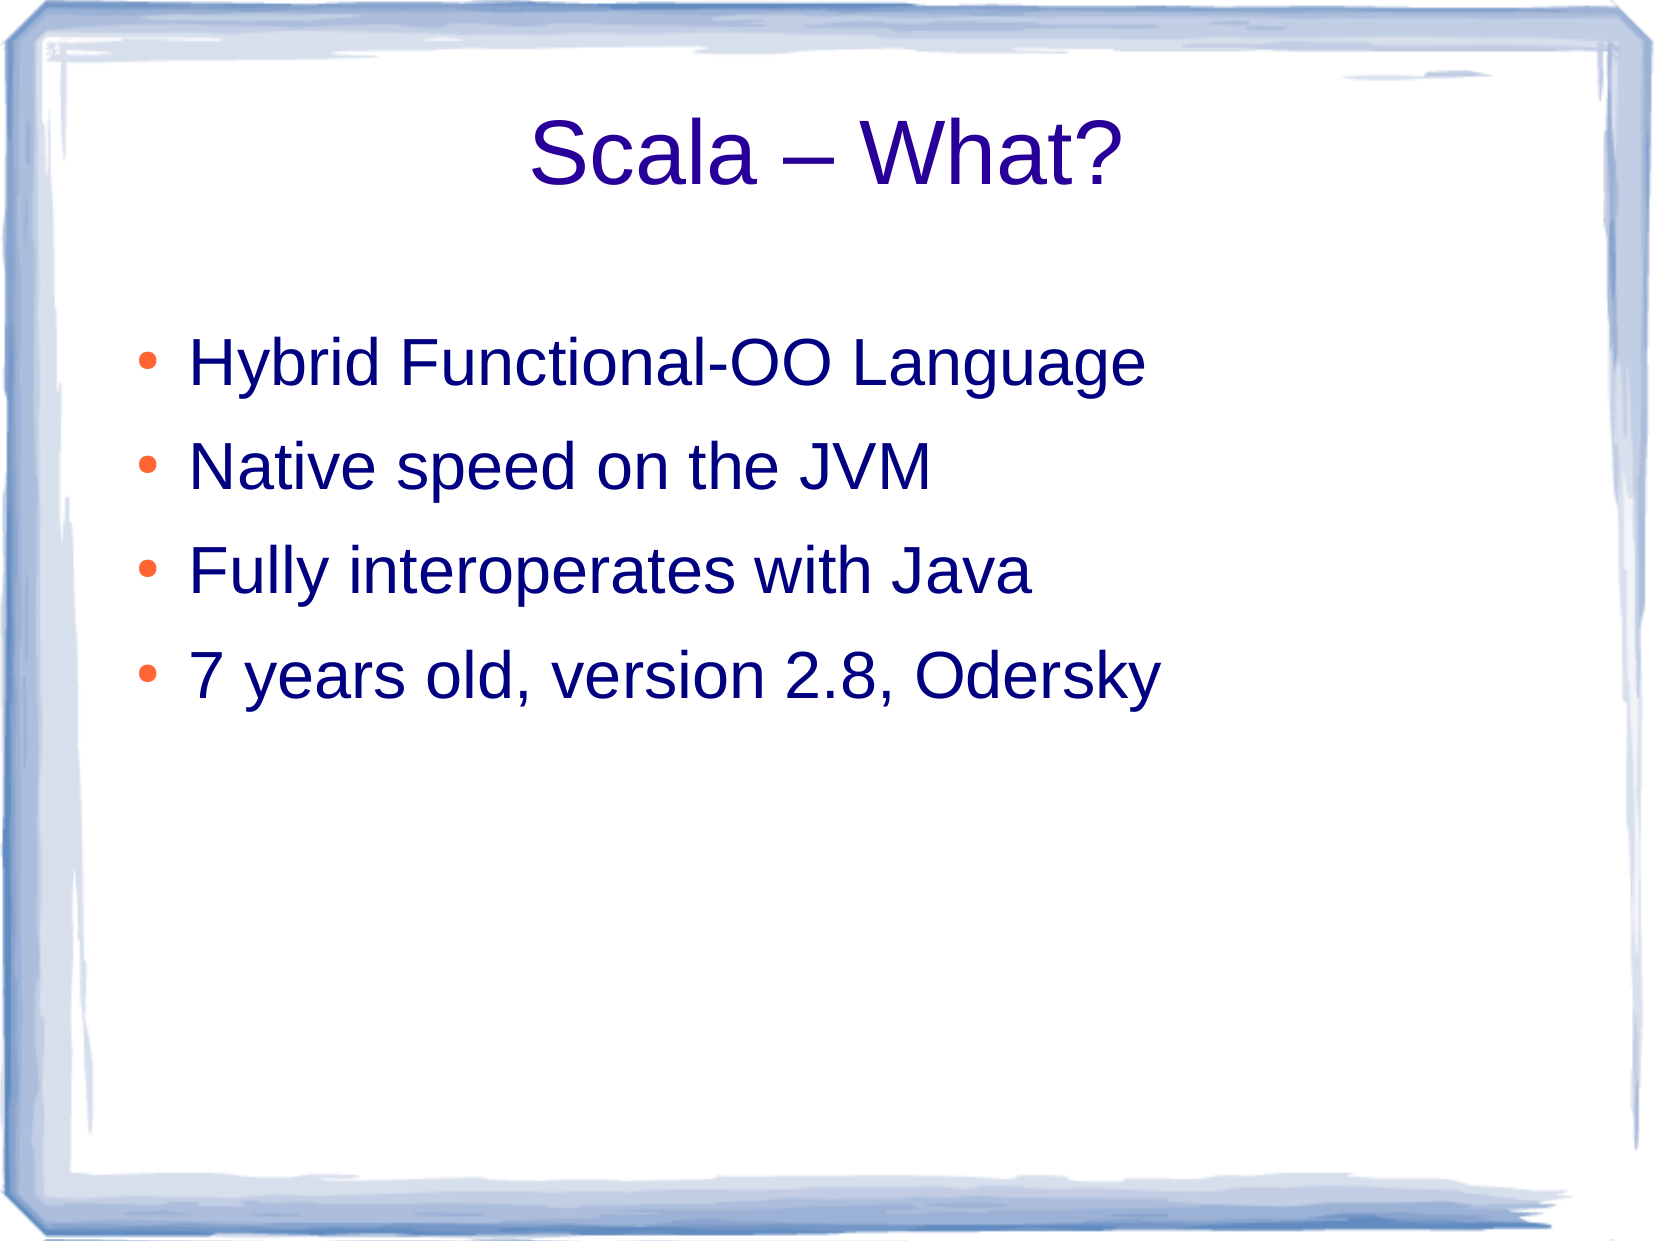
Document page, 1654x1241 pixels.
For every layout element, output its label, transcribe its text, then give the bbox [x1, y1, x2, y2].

title Scala – What? [82, 49, 1571, 257]
list Hybrid Functional-OO Language Native speed on the JVM Fully interoperates with Java 7 years old, version 2.8, Odersky [118, 324, 1571, 1144]
picture [0, 0, 1654, 1241]
